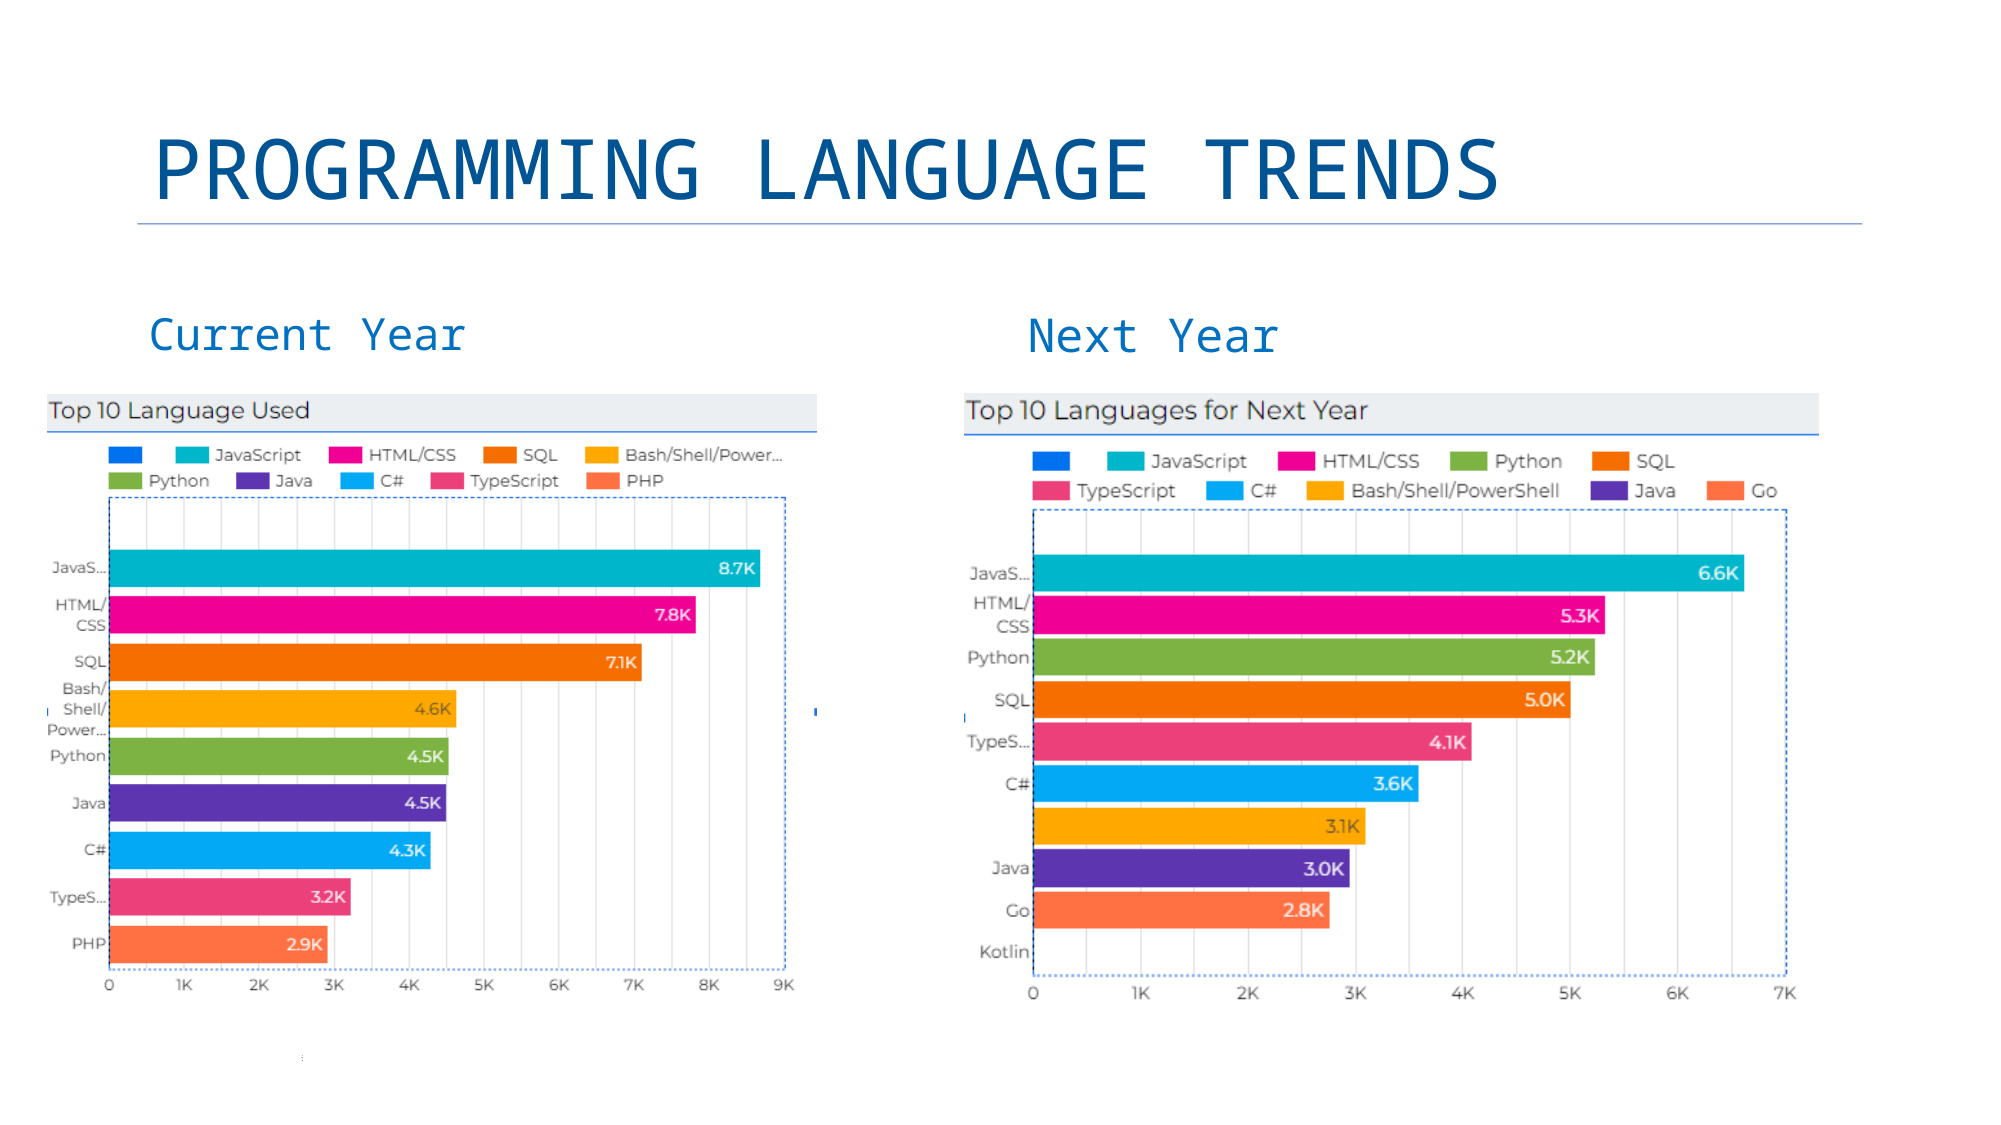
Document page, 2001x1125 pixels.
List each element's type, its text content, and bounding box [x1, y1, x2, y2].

picture [47, 394, 817, 1029]
list Next Year [1012, 299, 1301, 382]
picture [964, 393, 1819, 1045]
title PROGRAMMING LANGUAGE TRENDS [137, 59, 1863, 278]
list Current Year [133, 299, 500, 382]
